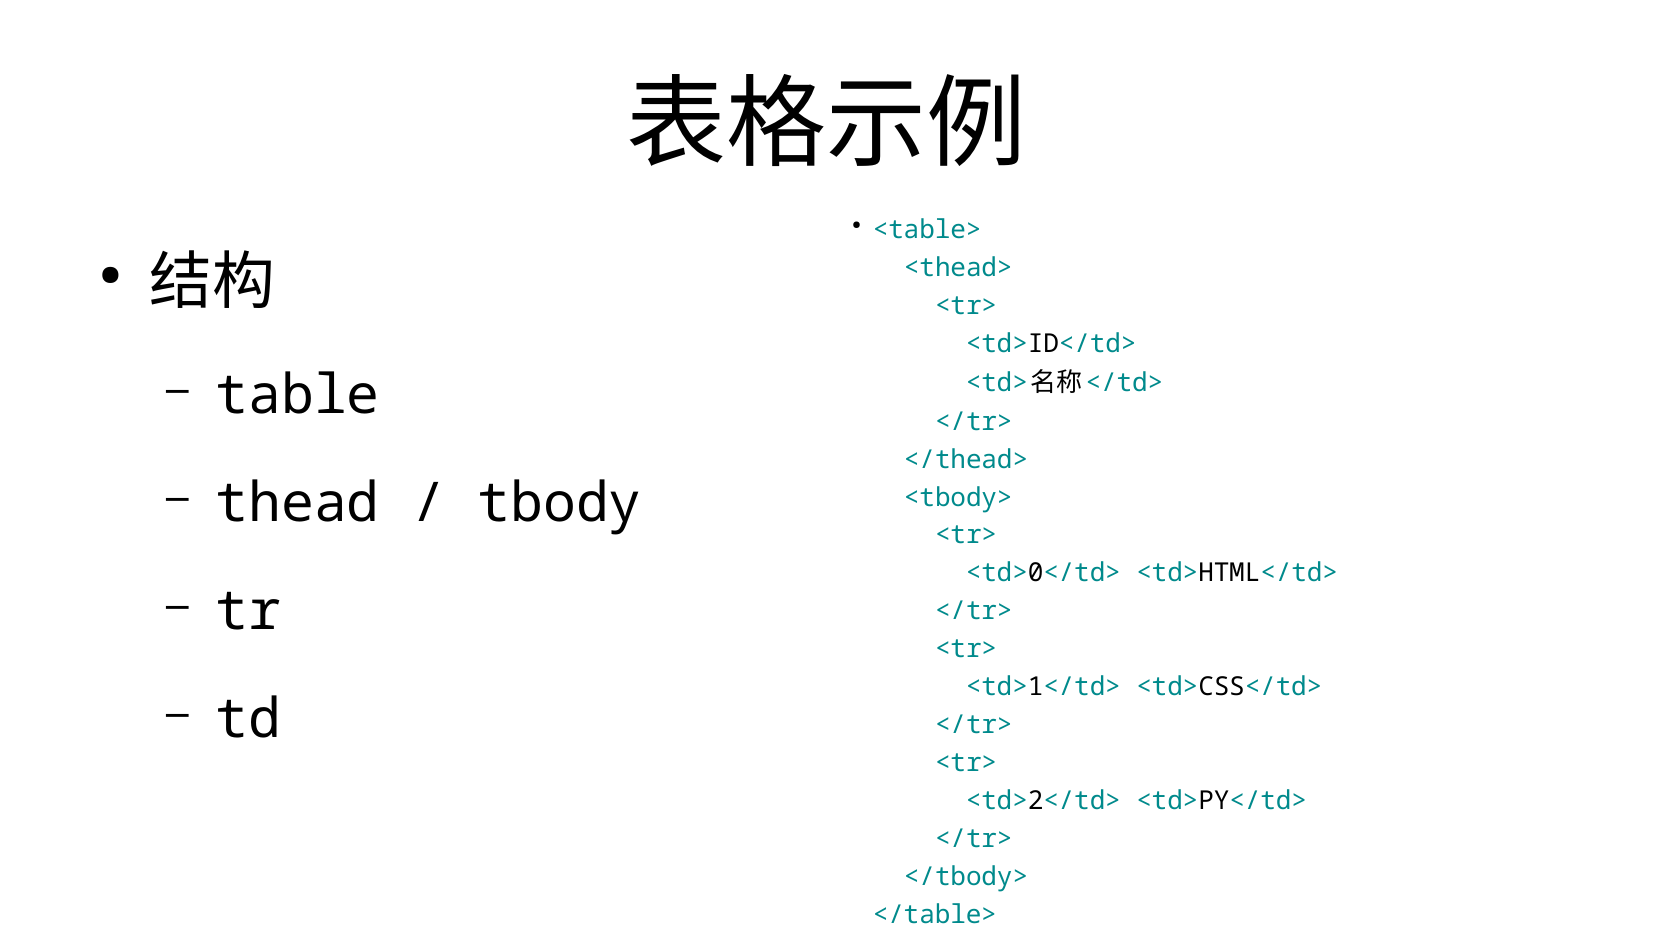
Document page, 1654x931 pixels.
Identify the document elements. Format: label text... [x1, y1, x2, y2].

list 结构 table thead / tbody tr td [82, 217, 809, 756]
title 表格示例 [82, 37, 1571, 193]
list <table> <thead> <tr> <td>ID</td> <td>名称</td> </tr> </thead> <tbody> <tr> <td>0</td> <td>HTML</td> </tr> <tr> <td>1</td> <td>CSS</td> </tr> <tr> <td>2</td> <td>PY</td> </tr> </tbody> </table> [845, 217, 1572, 931]
